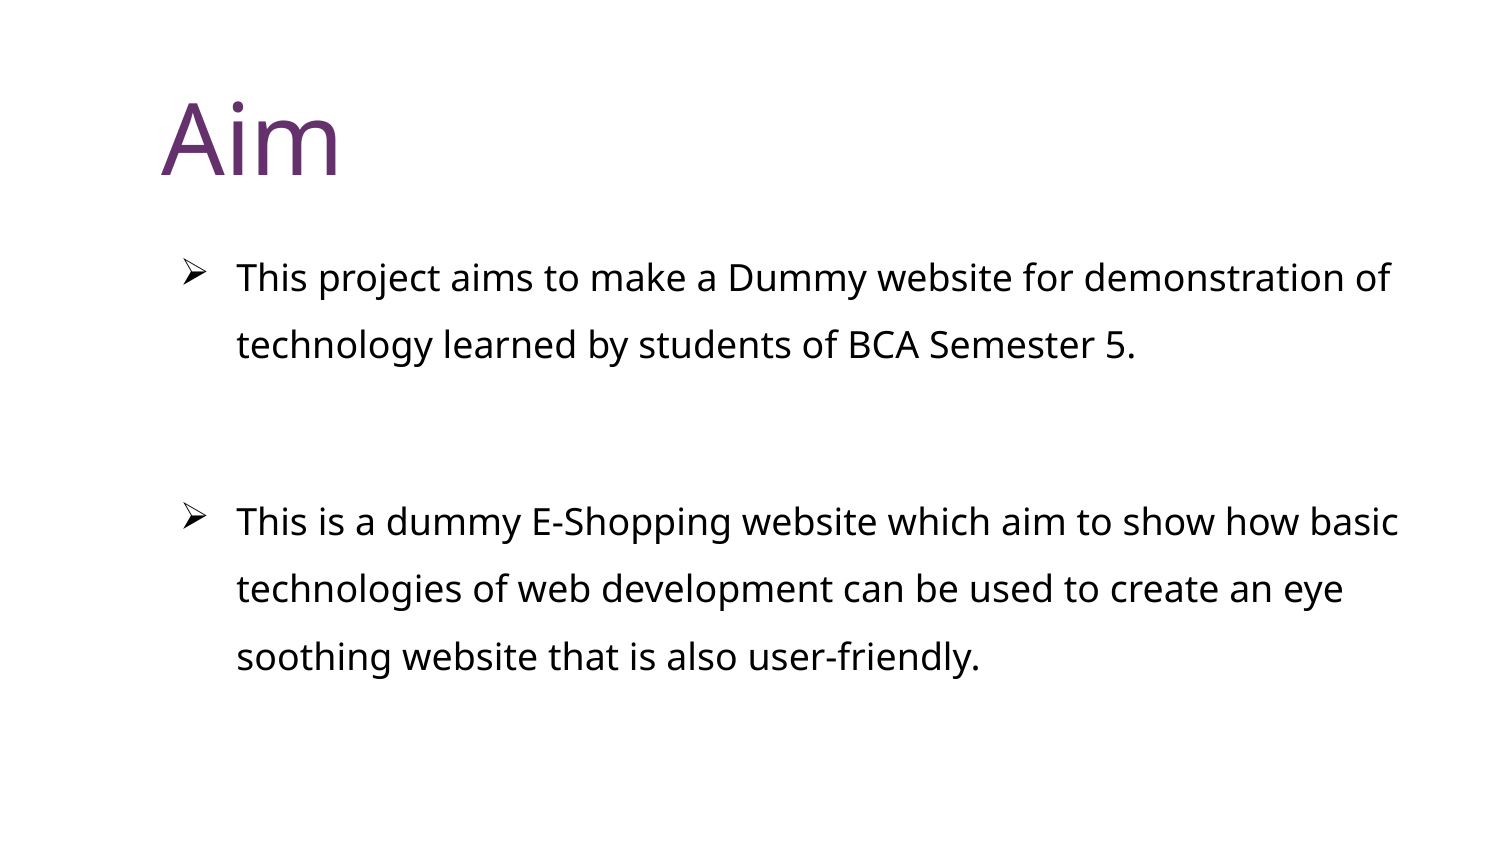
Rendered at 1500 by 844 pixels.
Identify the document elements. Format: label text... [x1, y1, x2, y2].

title Aim [161, 96, 1429, 175]
list This project aims to make a Dummy website for demonstration of technology learned by students of BCA Semester 5. This is a dummy E-Shopping website which aim to show how basic technologies of web development can be used to create an eye soothing website that is also user-friendly. [161, 216, 1429, 783]
